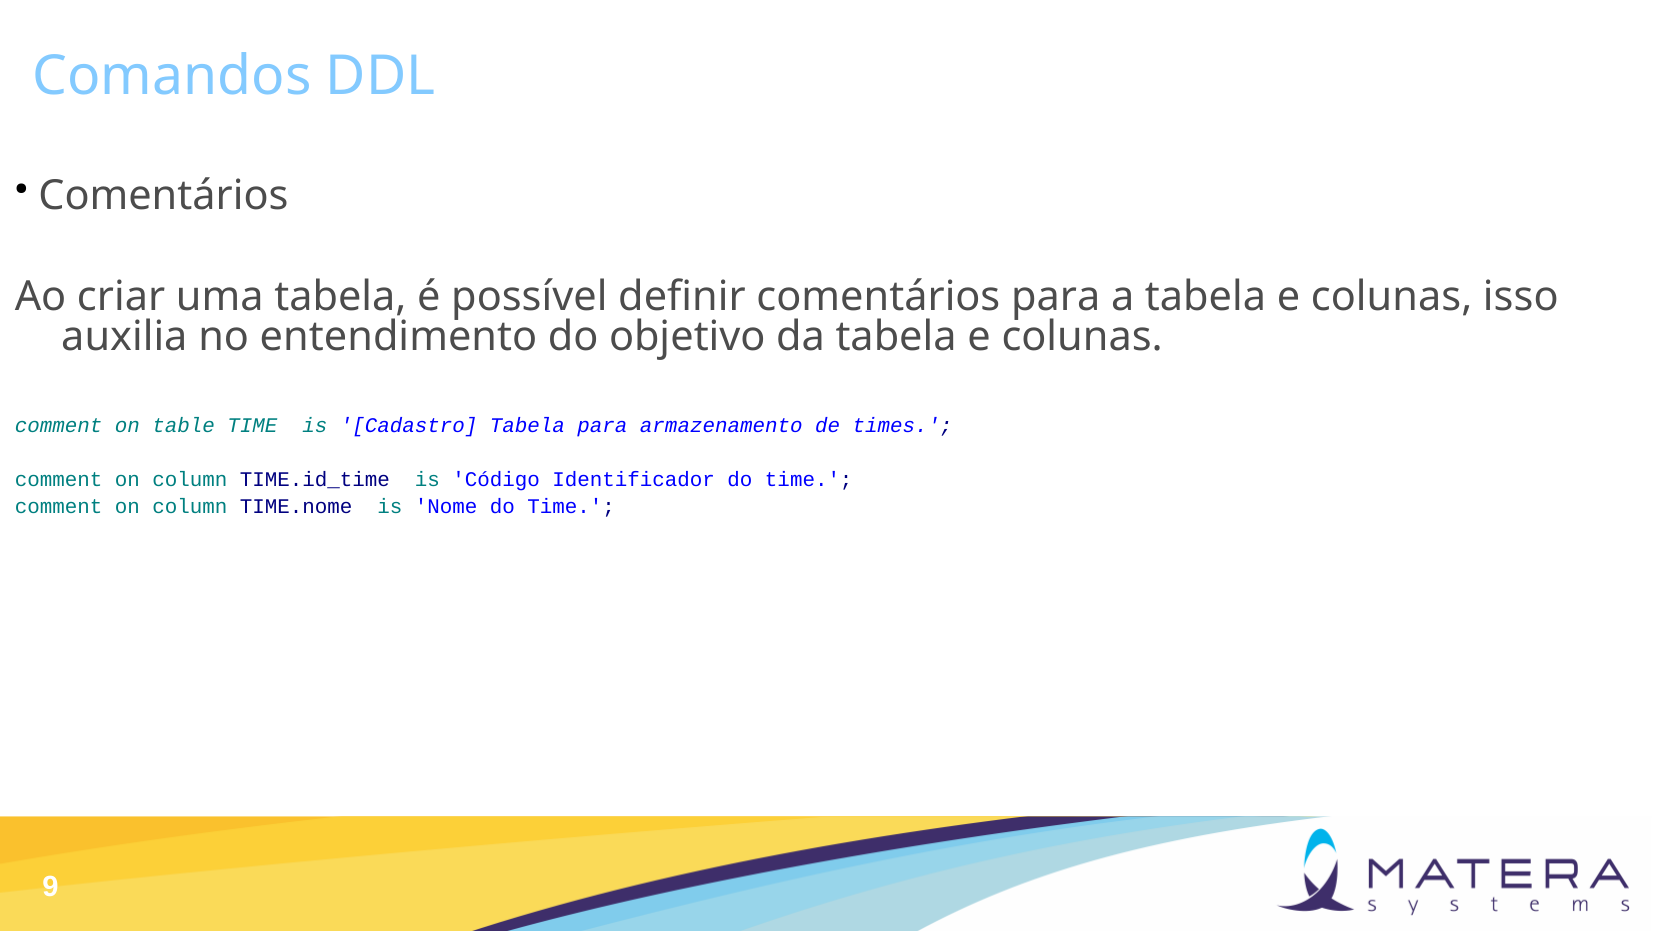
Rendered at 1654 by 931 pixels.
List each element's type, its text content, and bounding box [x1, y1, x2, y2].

list Comentários Ao criar uma tabela, é possível definir comentários para a tabela e colunas, isso auxilia no entendimento do objetivo da tabela e colunas. comment on table TIME is '[Cadastro] Tabela para armazenamento de times.'; comment on column TIME.id_time is 'Código Identificador do time.'; comment on column TIME.nome is 'Nome do Time.'; [0, 169, 1654, 829]
title Comandos DDL [32, 24, 1628, 137]
picture [0, 829, 1652, 931]
